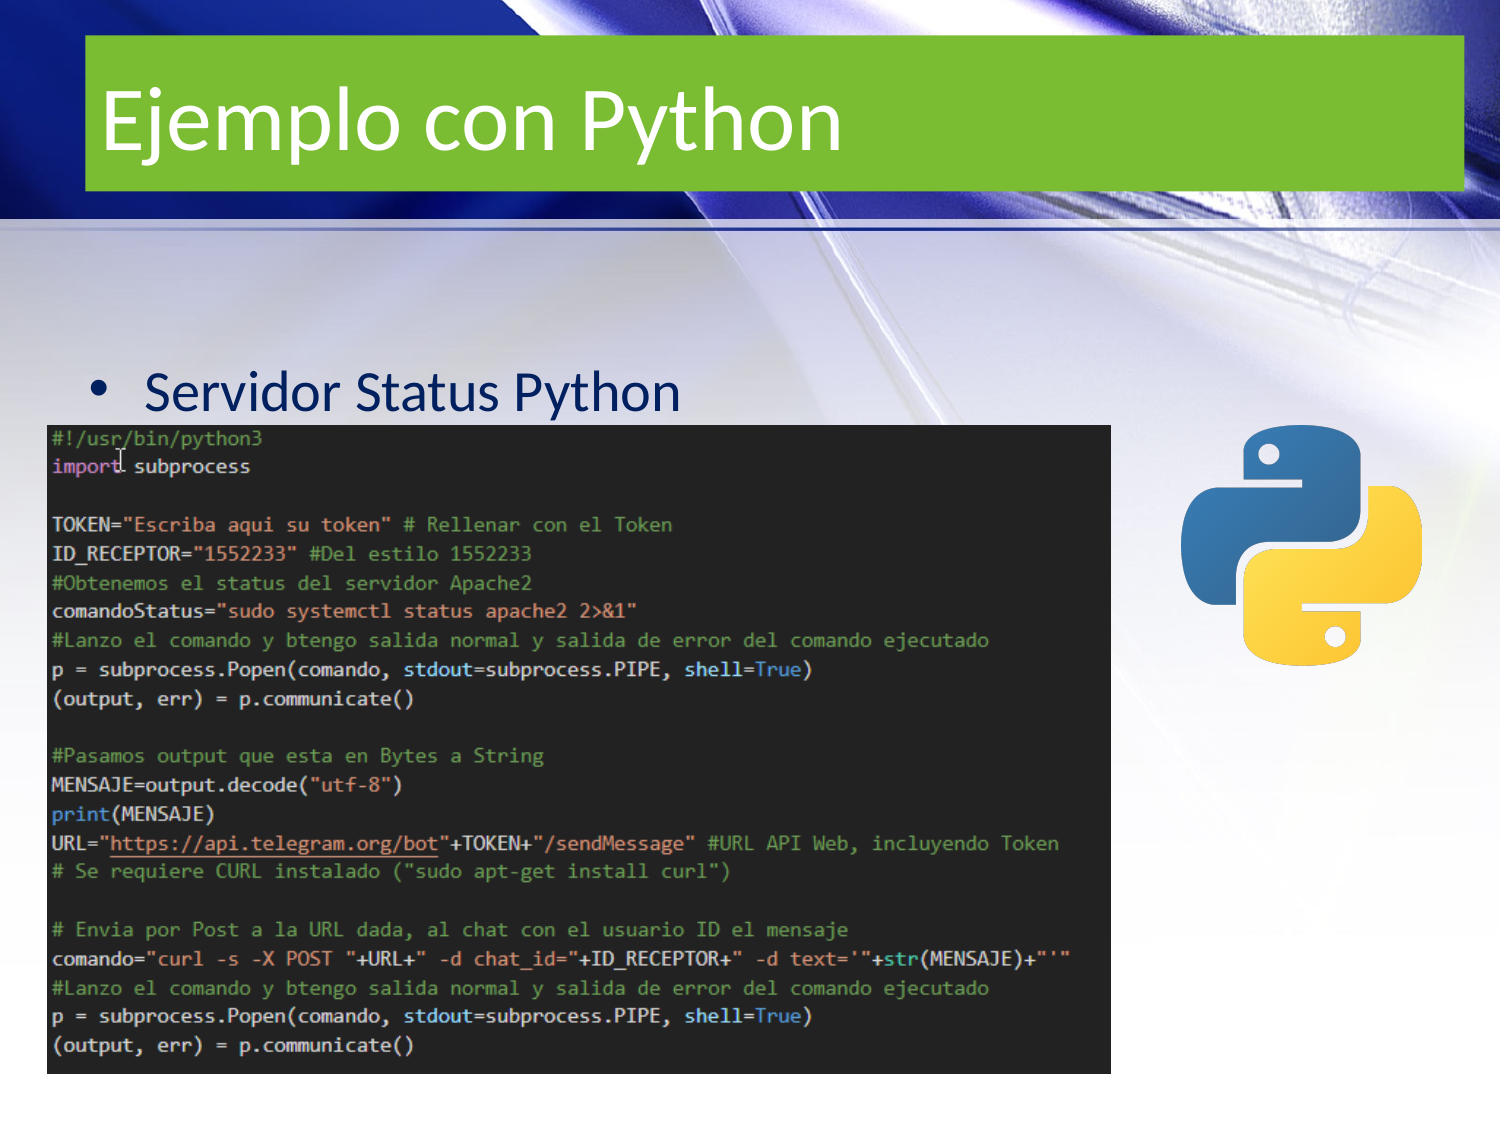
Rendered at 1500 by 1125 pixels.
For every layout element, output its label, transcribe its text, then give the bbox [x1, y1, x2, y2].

picture [0, 0, 1500, 1125]
text_box Servidor Status Python [73, 345, 1424, 989]
text_box Ejemplo con Python [85, 35, 1465, 192]
